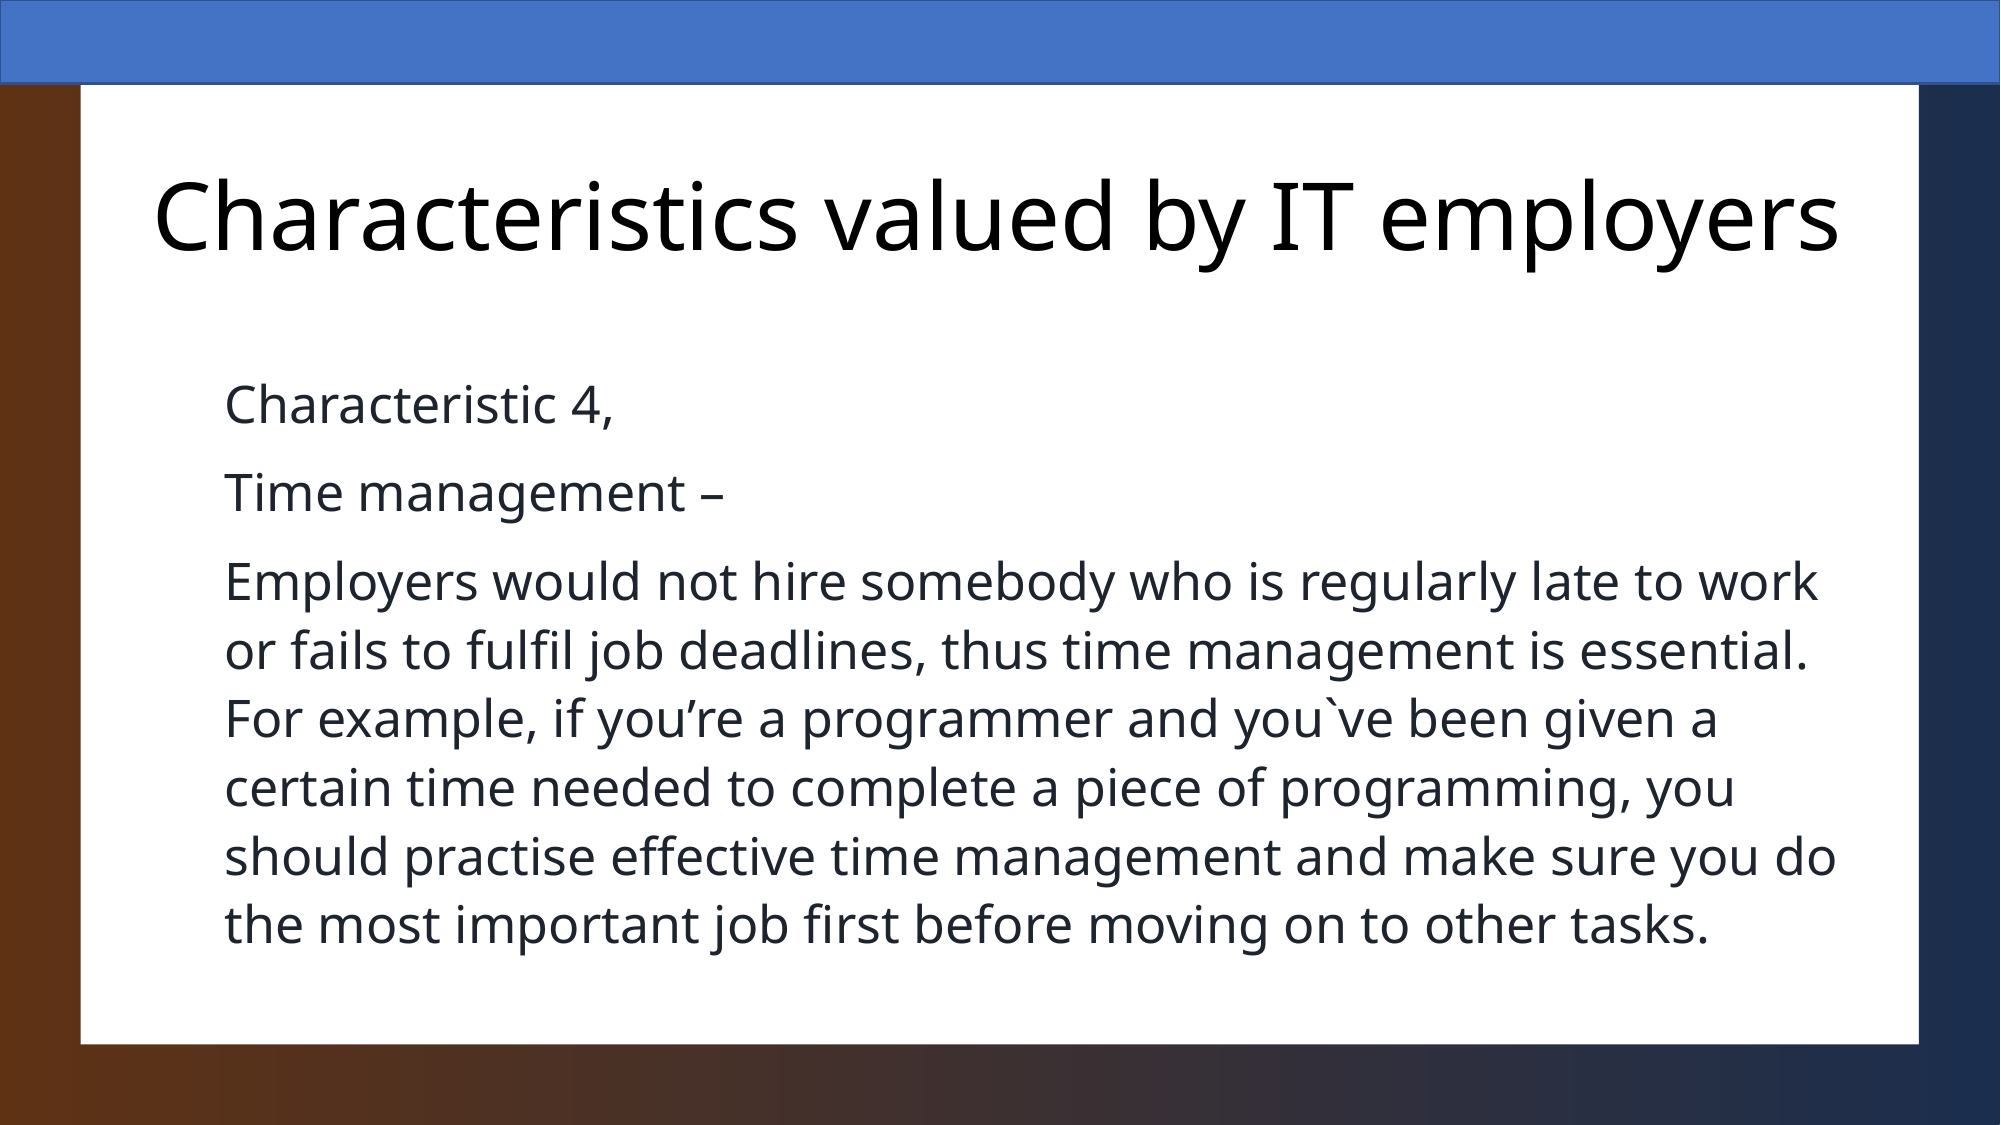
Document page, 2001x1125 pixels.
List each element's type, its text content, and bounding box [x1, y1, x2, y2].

title Characteristics valued by IT employers [137, 111, 1863, 330]
text_box [0, 0, 2000, 84]
list Characteristic 4, Time management – Employers would not hire somebody who is regularly late to work or fails to fulfil job deadlines, thus time management is essential. For example, if you’re a programmer and you`ve been given a certain time needed to complete a piece of programming, you should practise effective time management and make sure you do the most important job first before moving on to other tasks. [137, 357, 1863, 1014]
